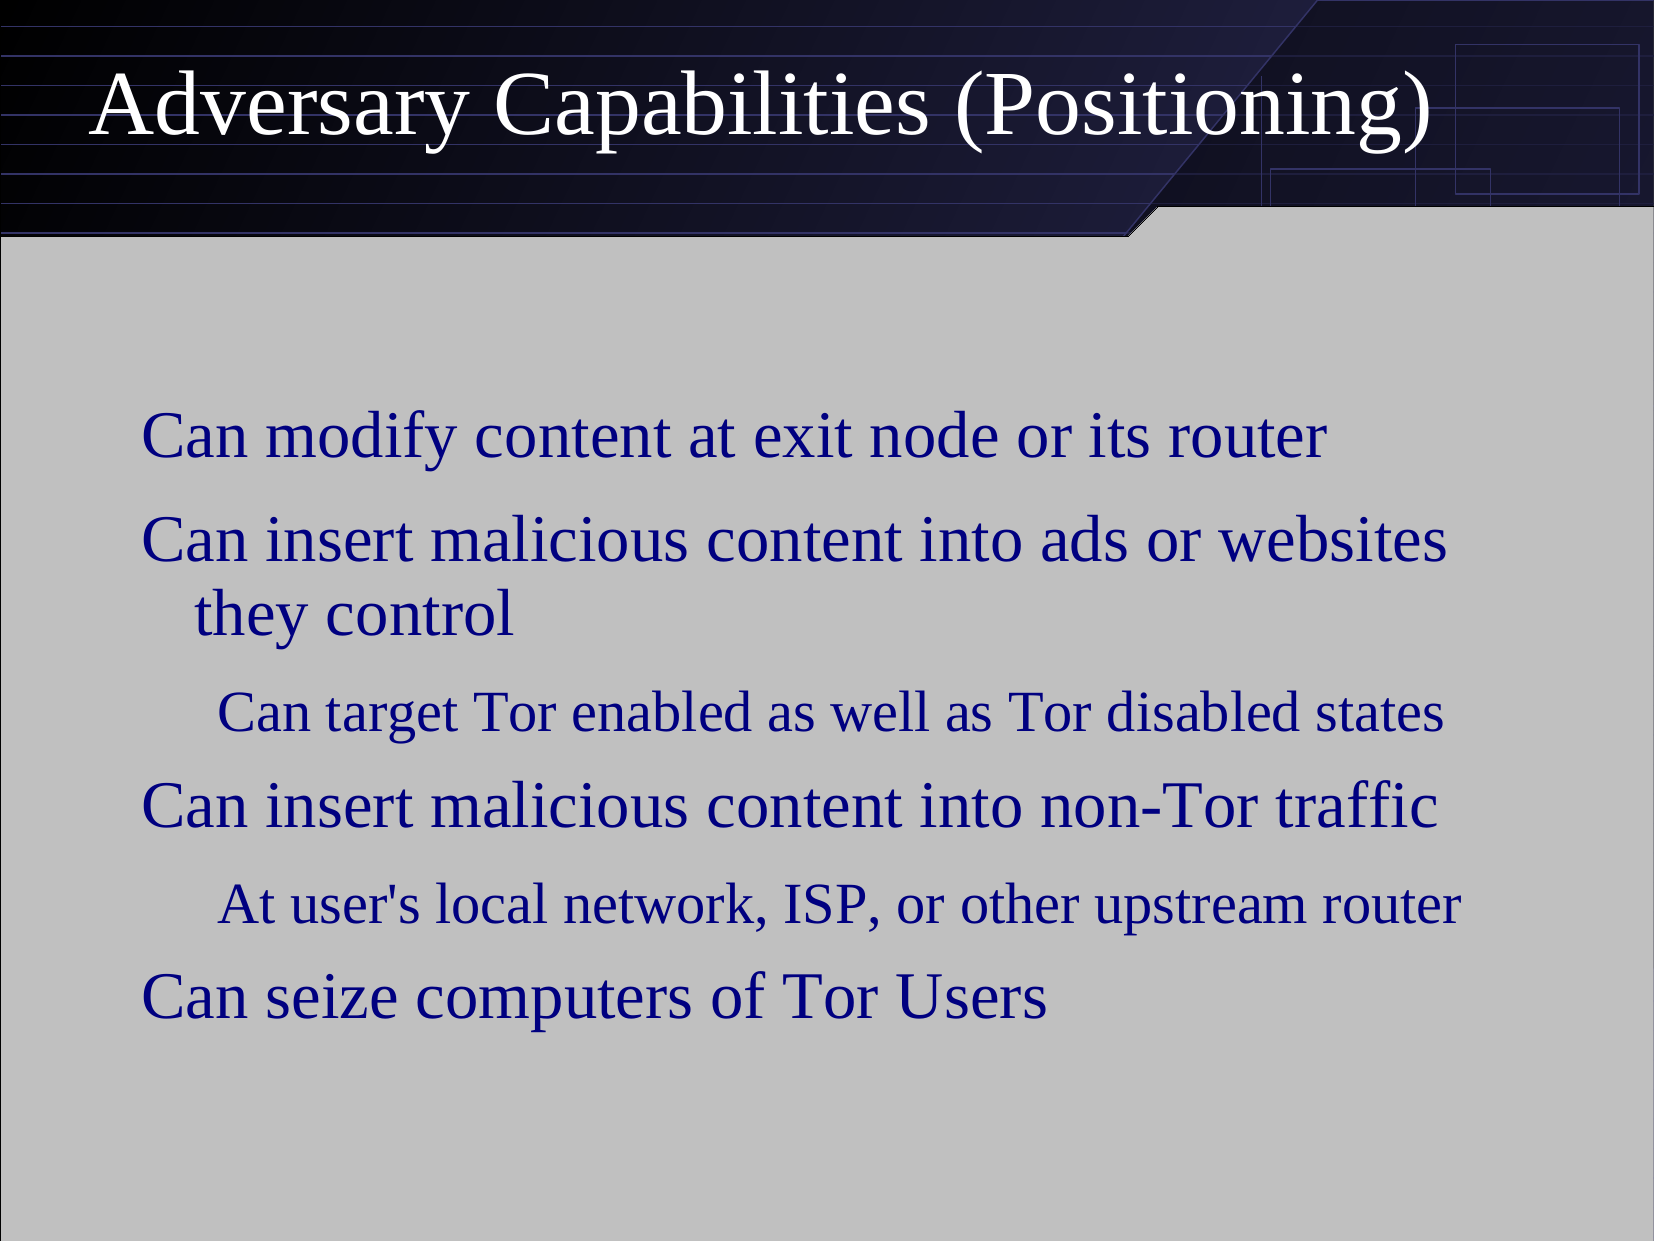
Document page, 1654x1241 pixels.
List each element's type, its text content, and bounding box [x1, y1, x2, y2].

title Adversary Capabilities (Positioning) [88, 0, 1501, 208]
list Can modify content at exit node or its router Can insert malicious content into ads or websites they control Can target Tor enabled as well as Tor disabled states Can insert malicious content into non-Tor traffic At user's local network, ISP, or other upstream router Can seize computers of Tor Users [123, 398, 1536, 1034]
